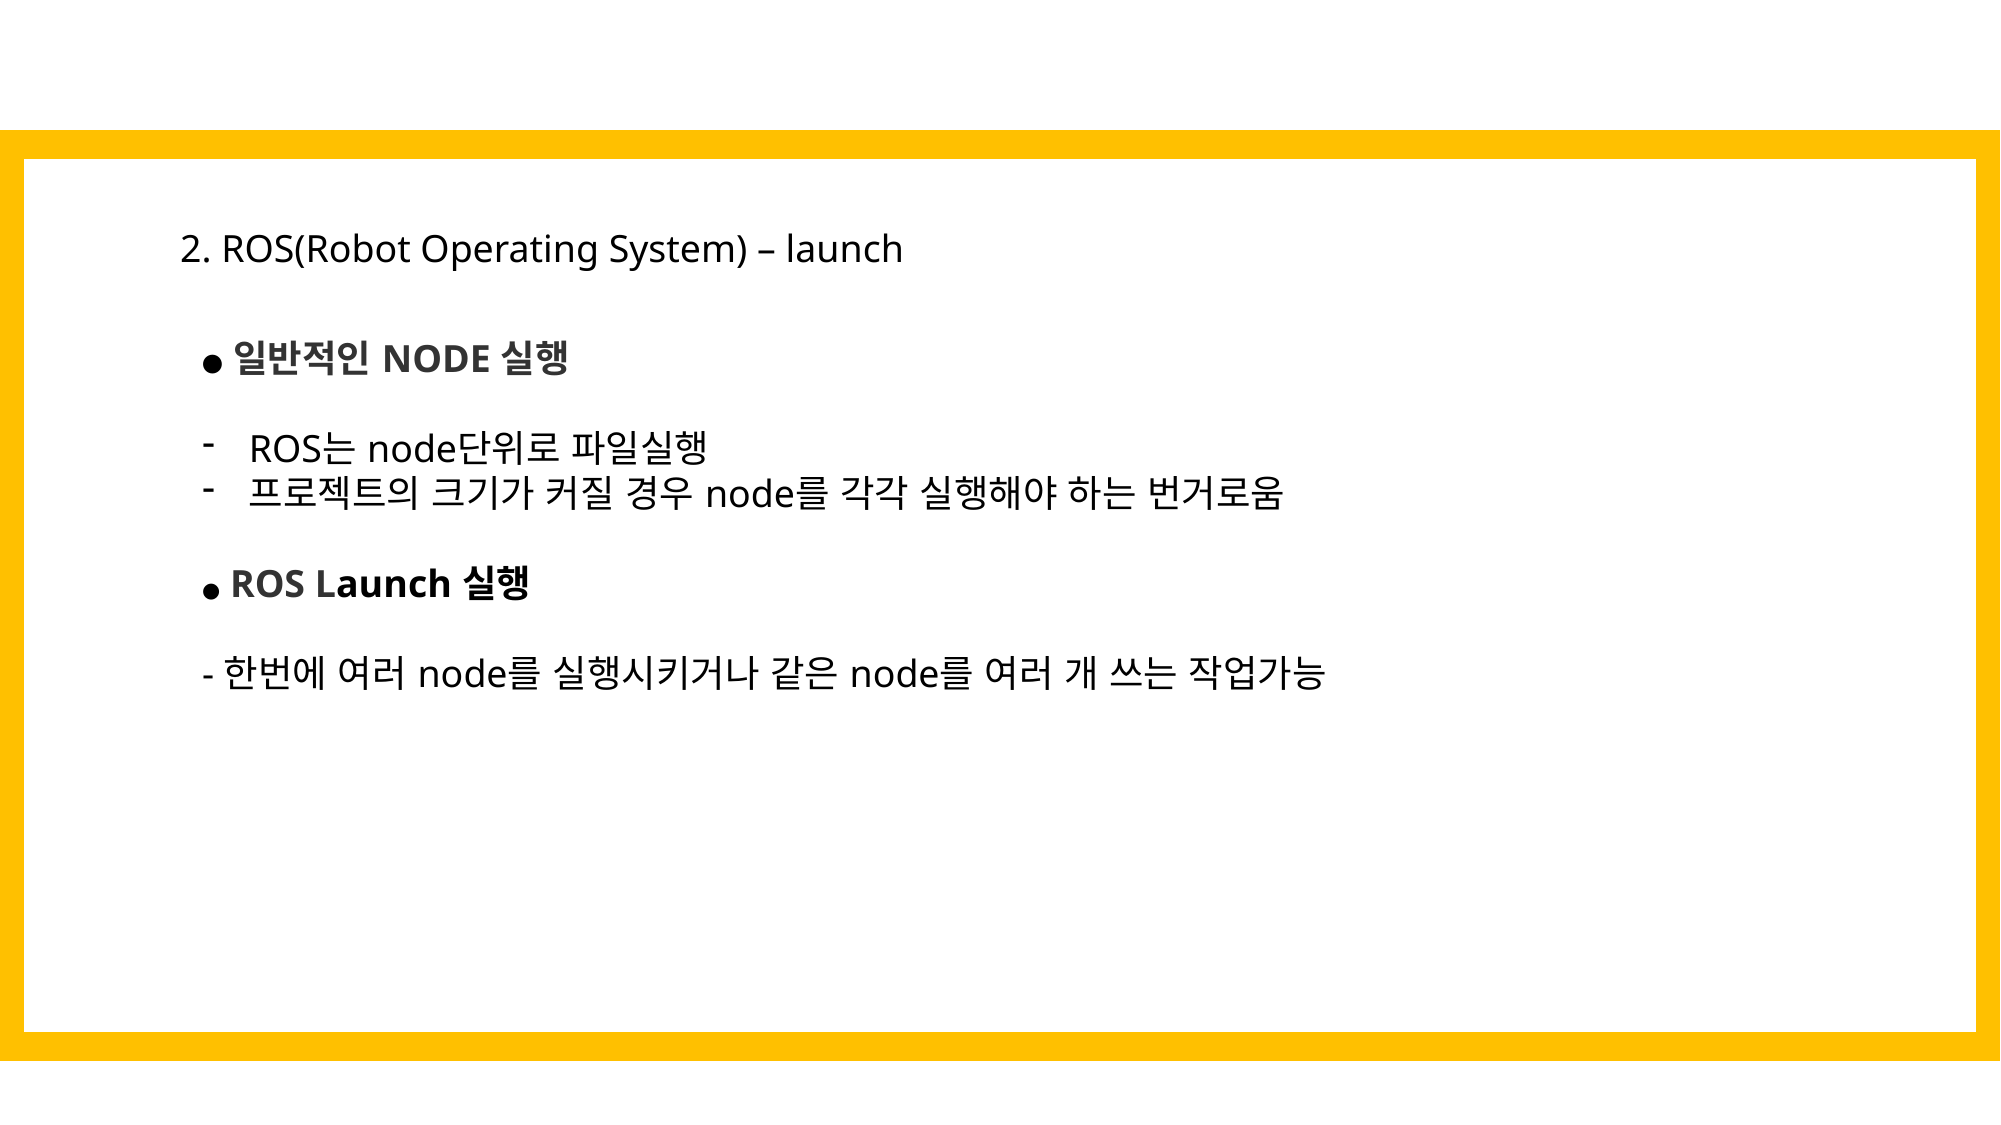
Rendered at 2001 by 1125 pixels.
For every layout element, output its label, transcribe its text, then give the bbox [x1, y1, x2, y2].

text_box 2. ROS(Robot Operating System) – launch [165, 217, 1482, 278]
text_box ● 일반적인 node 실행 ROS는 node단위로 파일실행 프로젝트의 크기가 커질 경우 node를 각각 실행해야 하는 번거로움 ● ros Launch 실행 - 한번에 여러 node를 실행시키거나 같은 node를 여러 개 쓰는 작업가능 [187, 327, 1916, 793]
